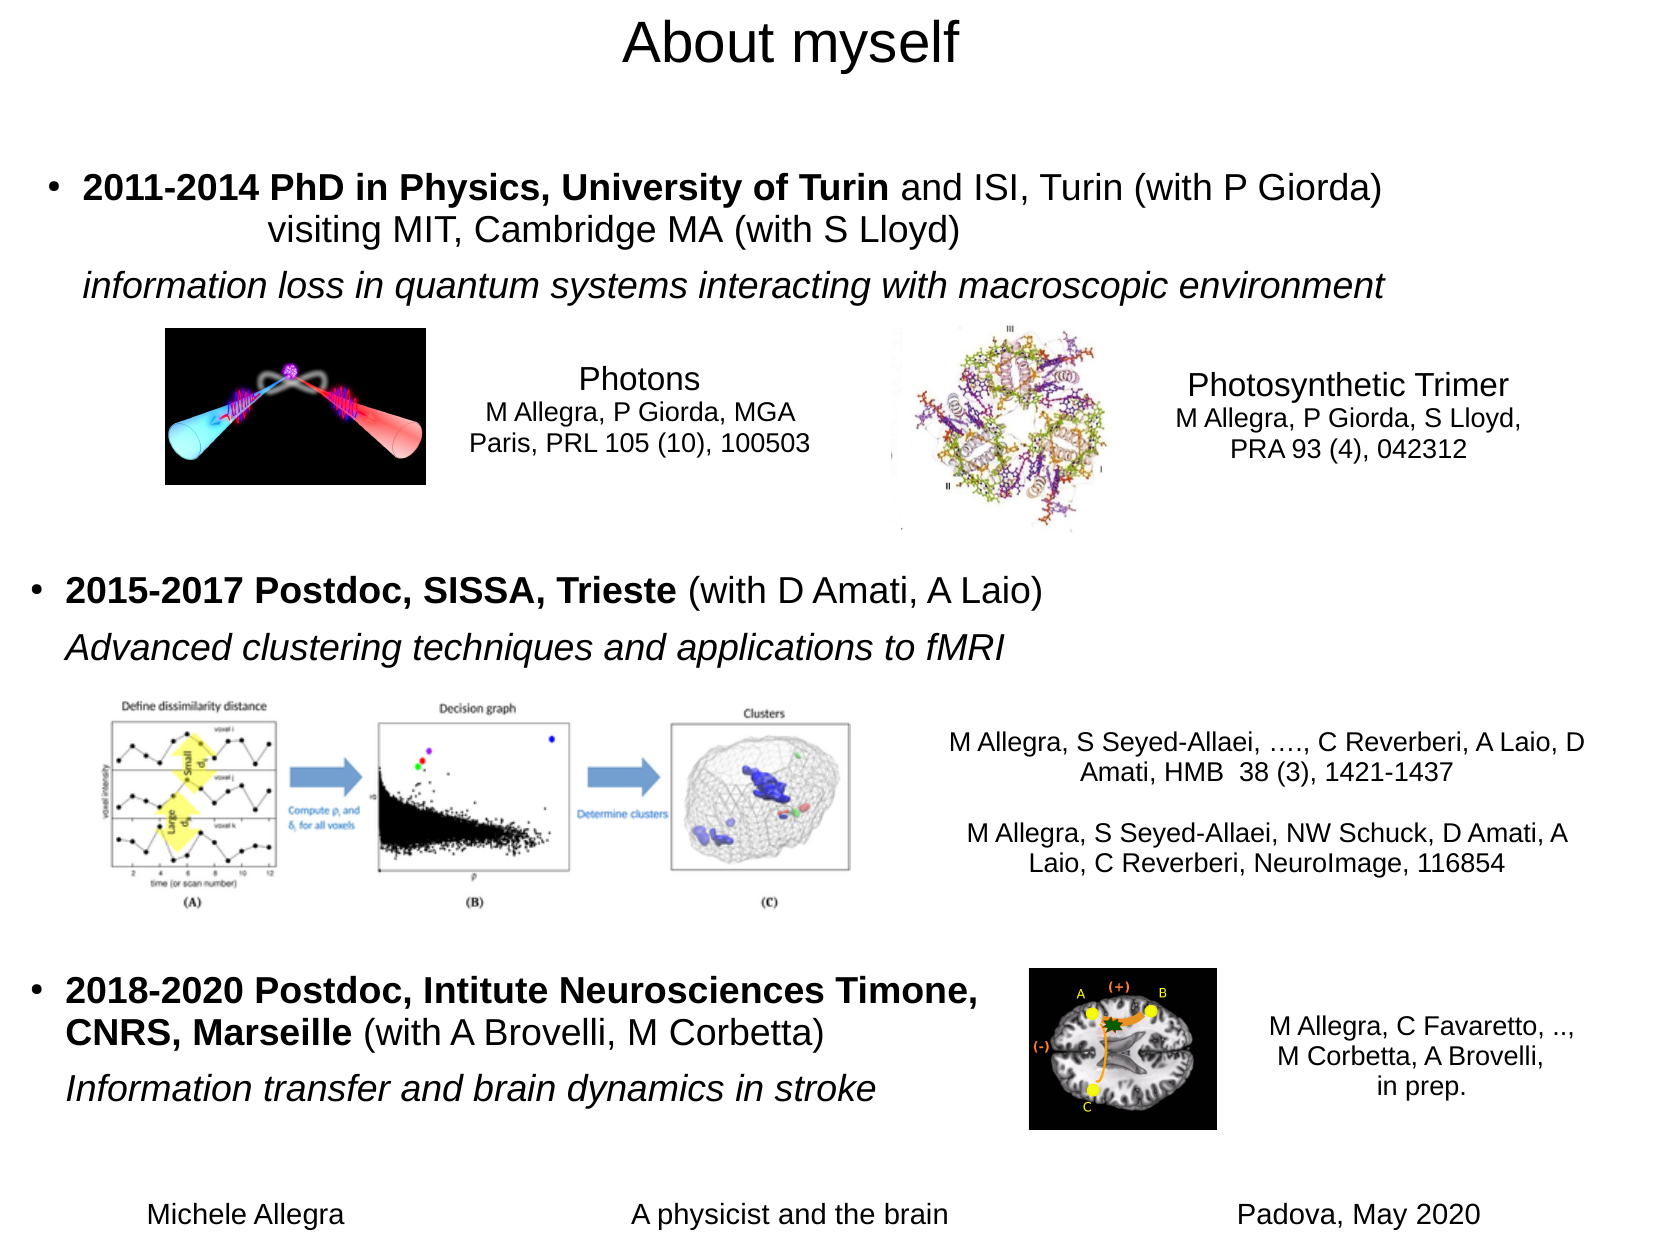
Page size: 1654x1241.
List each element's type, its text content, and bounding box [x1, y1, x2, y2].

text_box 2018-2020 Postdoc, Intitute Neurosciences Timone, CNRS, Marseille (with A Brovelli, M Corbetta) Information transfer and brain dynamics in stroke [30, 862, 988, 1176]
text_box M Allegra, C Favaretto, .., M Corbetta, A Brovelli, in prep. [1249, 961, 1595, 1230]
picture [891, 309, 1130, 511]
picture [1028, 968, 1217, 1130]
text_box M Allegra, S Seyed‐Allaei, …., C Reverberi, A Laio, D Amati, HMB 38 (3), 1421-1437 M Allegra, S Seyed-Allaei, NW Schuck, D Amati, A Laio, C Reverberi, NeuroImage, 116854 [927, 677, 1607, 922]
text_box 2015-2017 Postdoc, SISSA, Trieste (with D Amati, A Laio) Advanced clustering techniques and applications to fMRI [29, 511, 1436, 727]
text_box Photosynthetic Trimer M Allegra, P Giorda, S Lloyd, PRA 93 (4), 042312 [1149, 358, 1548, 486]
text_box 2011-2014 PhD in Physics, University of Turin and ISI, Turin (with P Giorda) visiting MIT, Cambridge MA (with S Lloyd) information loss in quantum systems interacting with macroscopic environment [47, 59, 1453, 373]
picture [165, 328, 426, 485]
text_box Photons M Allegra, P Giorda, MGA Paris, PRL 105 (10), 100503 [440, 352, 839, 480]
title About myself [165, 0, 1418, 59]
title Michele Allegra A physicist and the brain Padova, May 2020 [70, 1176, 1560, 1241]
picture [100, 700, 851, 862]
